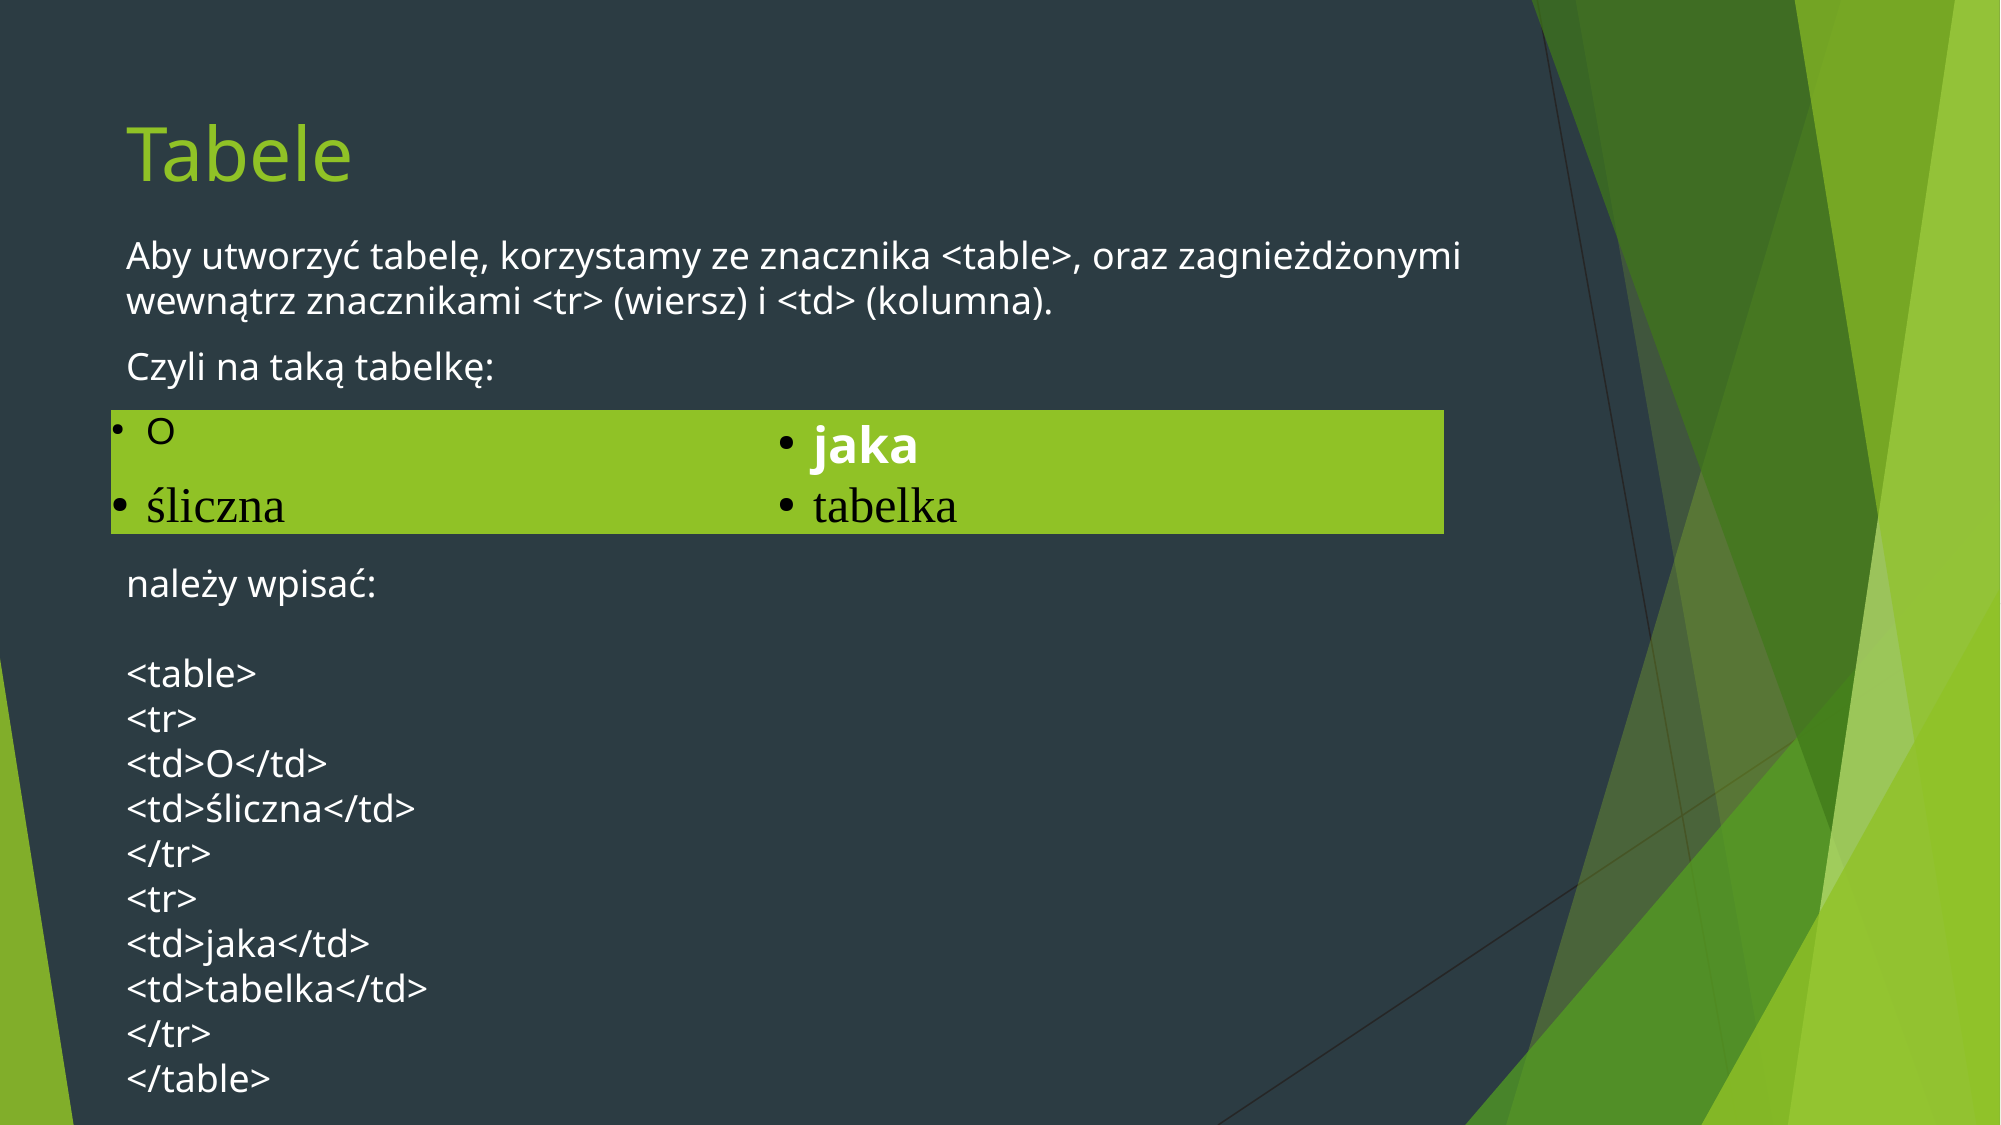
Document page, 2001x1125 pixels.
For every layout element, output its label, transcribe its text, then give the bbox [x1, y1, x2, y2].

table_header jaka [778, 410, 1444, 478]
text_box należy wpisać: <table> <tr> <td>O</td> <td>śliczna</td> </tr> <tr> <td>jaka</td> <td>tabelka</td> </tr> </table> [111, 552, 1522, 1114]
table_header O [111, 410, 778, 478]
list Aby utworzyć tabelę, korzystamy ze znacznika <table>, oraz zagnieżdżonymi wewnątrz znacznikami <tr> (wiersz) i <td> (kolumna). Czyli na taką tabelkę: [111, 224, 1522, 407]
table_cell śliczna [111, 478, 778, 534]
table_cell tabelka [778, 478, 1444, 534]
title Tabele [111, 98, 1522, 224]
